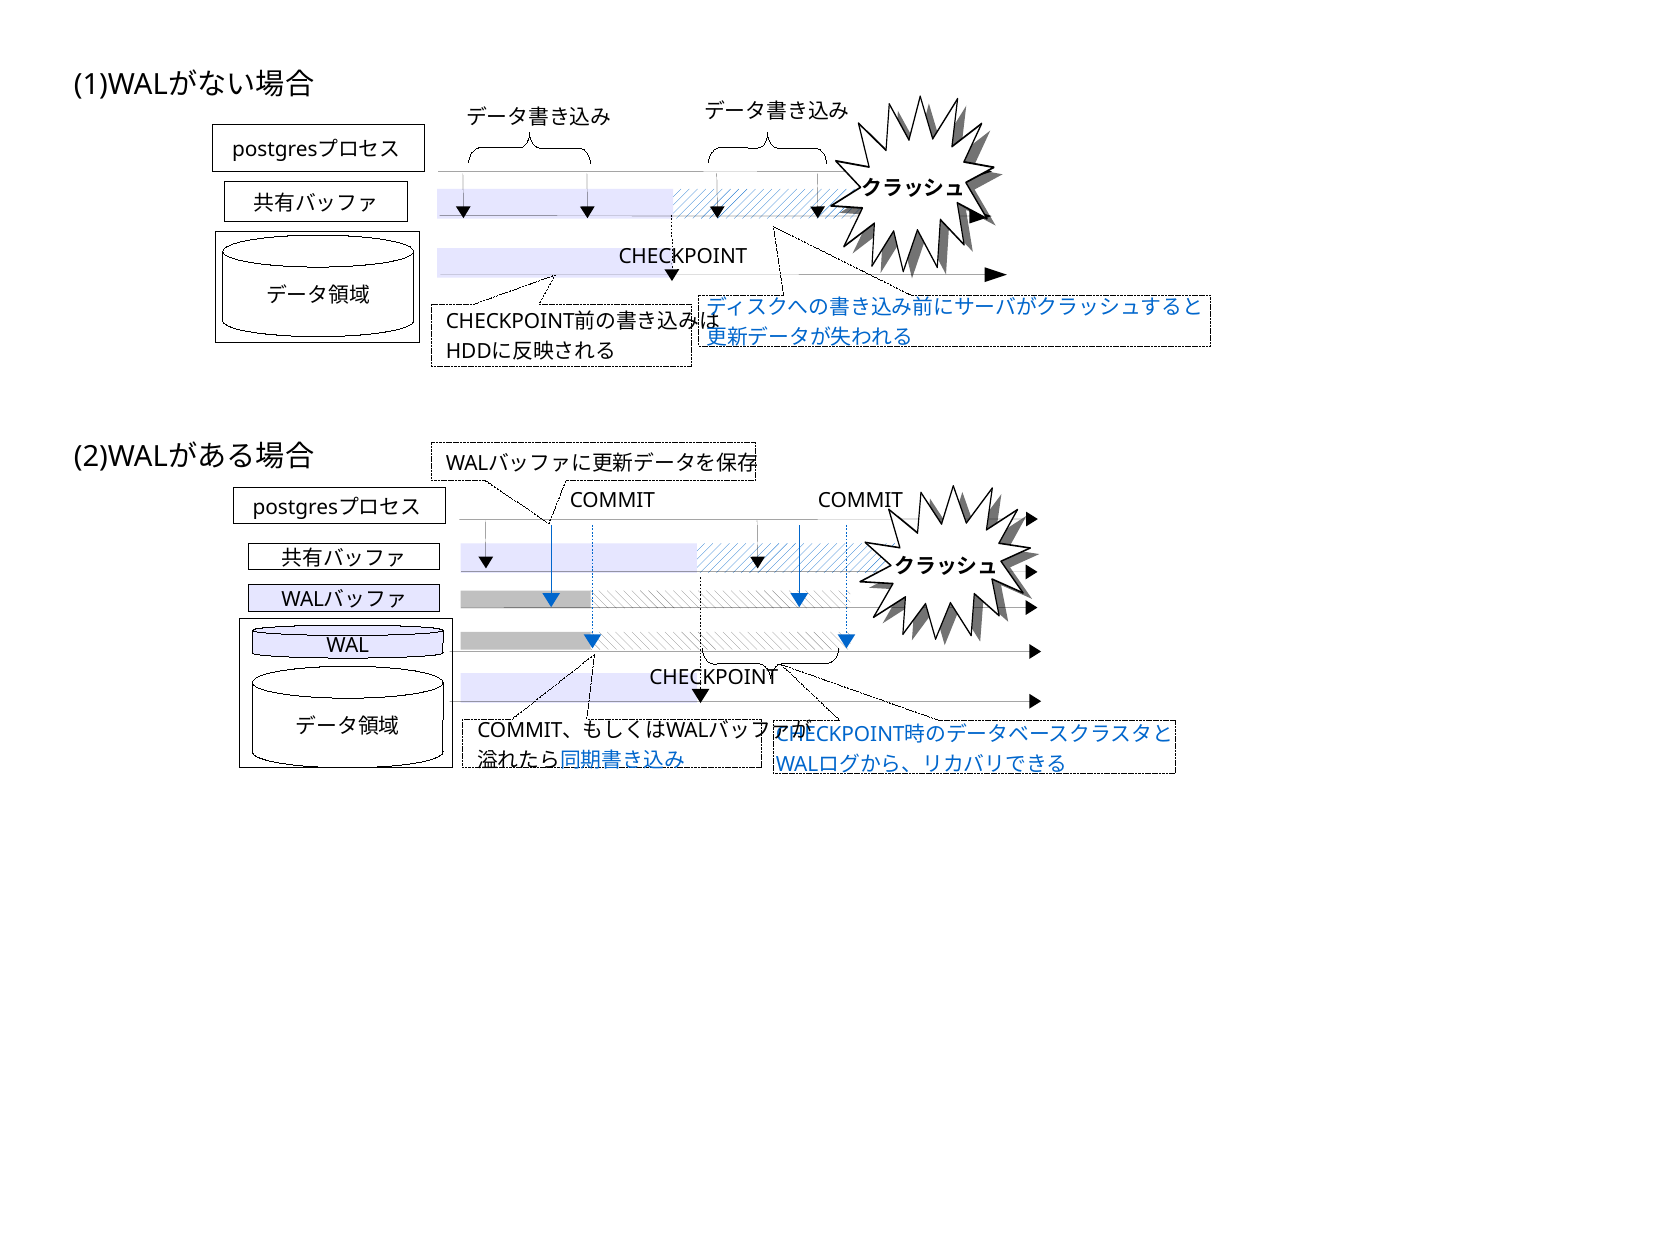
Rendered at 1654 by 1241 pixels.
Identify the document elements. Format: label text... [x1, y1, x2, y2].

text_box データ書き込み [689, 86, 866, 130]
text_box データ書き込み [451, 92, 627, 136]
text_box [460, 673, 569, 701]
text_box [800, 590, 851, 607]
text_box [460, 590, 592, 609]
text_box (1)WALがない場合 [59, 53, 334, 108]
text_box CHECKPOINT [603, 233, 771, 277]
text_box [590, 673, 697, 701]
text_box WALバッファ [248, 584, 440, 612]
text_box COMMIT [555, 478, 670, 522]
text_box [552, 590, 799, 607]
text_box [552, 543, 799, 571]
text_box データ領域 [222, 235, 414, 337]
text_box [800, 543, 858, 571]
text_box [464, 188, 587, 215]
text_box 共有バッファ [224, 181, 408, 222]
text_box WALバッファに更新データを保存 [431, 442, 756, 524]
text_box [460, 631, 851, 650]
text_box [718, 188, 817, 215]
text_box データ領域 [252, 666, 444, 768]
text_box 共有バッファ [248, 543, 440, 570]
text_box [588, 188, 717, 215]
text_box CHECKPOINT前の書き込みは HDDに反映される [431, 275, 692, 367]
text_box COMMIT、もしくはWALバッファが 溢れたら同期書き込み [462, 654, 762, 768]
text_box [460, 543, 551, 573]
text_box CHECKPOINT時のデータベースクラスタと WALログから、リカバリできる [773, 664, 1176, 774]
text_box CHECKPOINT [634, 655, 801, 700]
text_box [437, 248, 603, 278]
text_box (2)WALがある場合 [59, 425, 334, 480]
text_box COMMIT [803, 478, 918, 522]
text_box [437, 188, 463, 219]
text_box postgresプロセス [233, 487, 446, 524]
picture [829, 94, 1003, 279]
text_box WAL [252, 625, 444, 659]
text_box postgresプロセス [212, 124, 425, 172]
picture [858, 484, 1040, 646]
text_box [818, 188, 829, 215]
text_box ディスクへの書き込み前にサーバがクラッシュすると 更新データが失われる [698, 226, 1211, 347]
